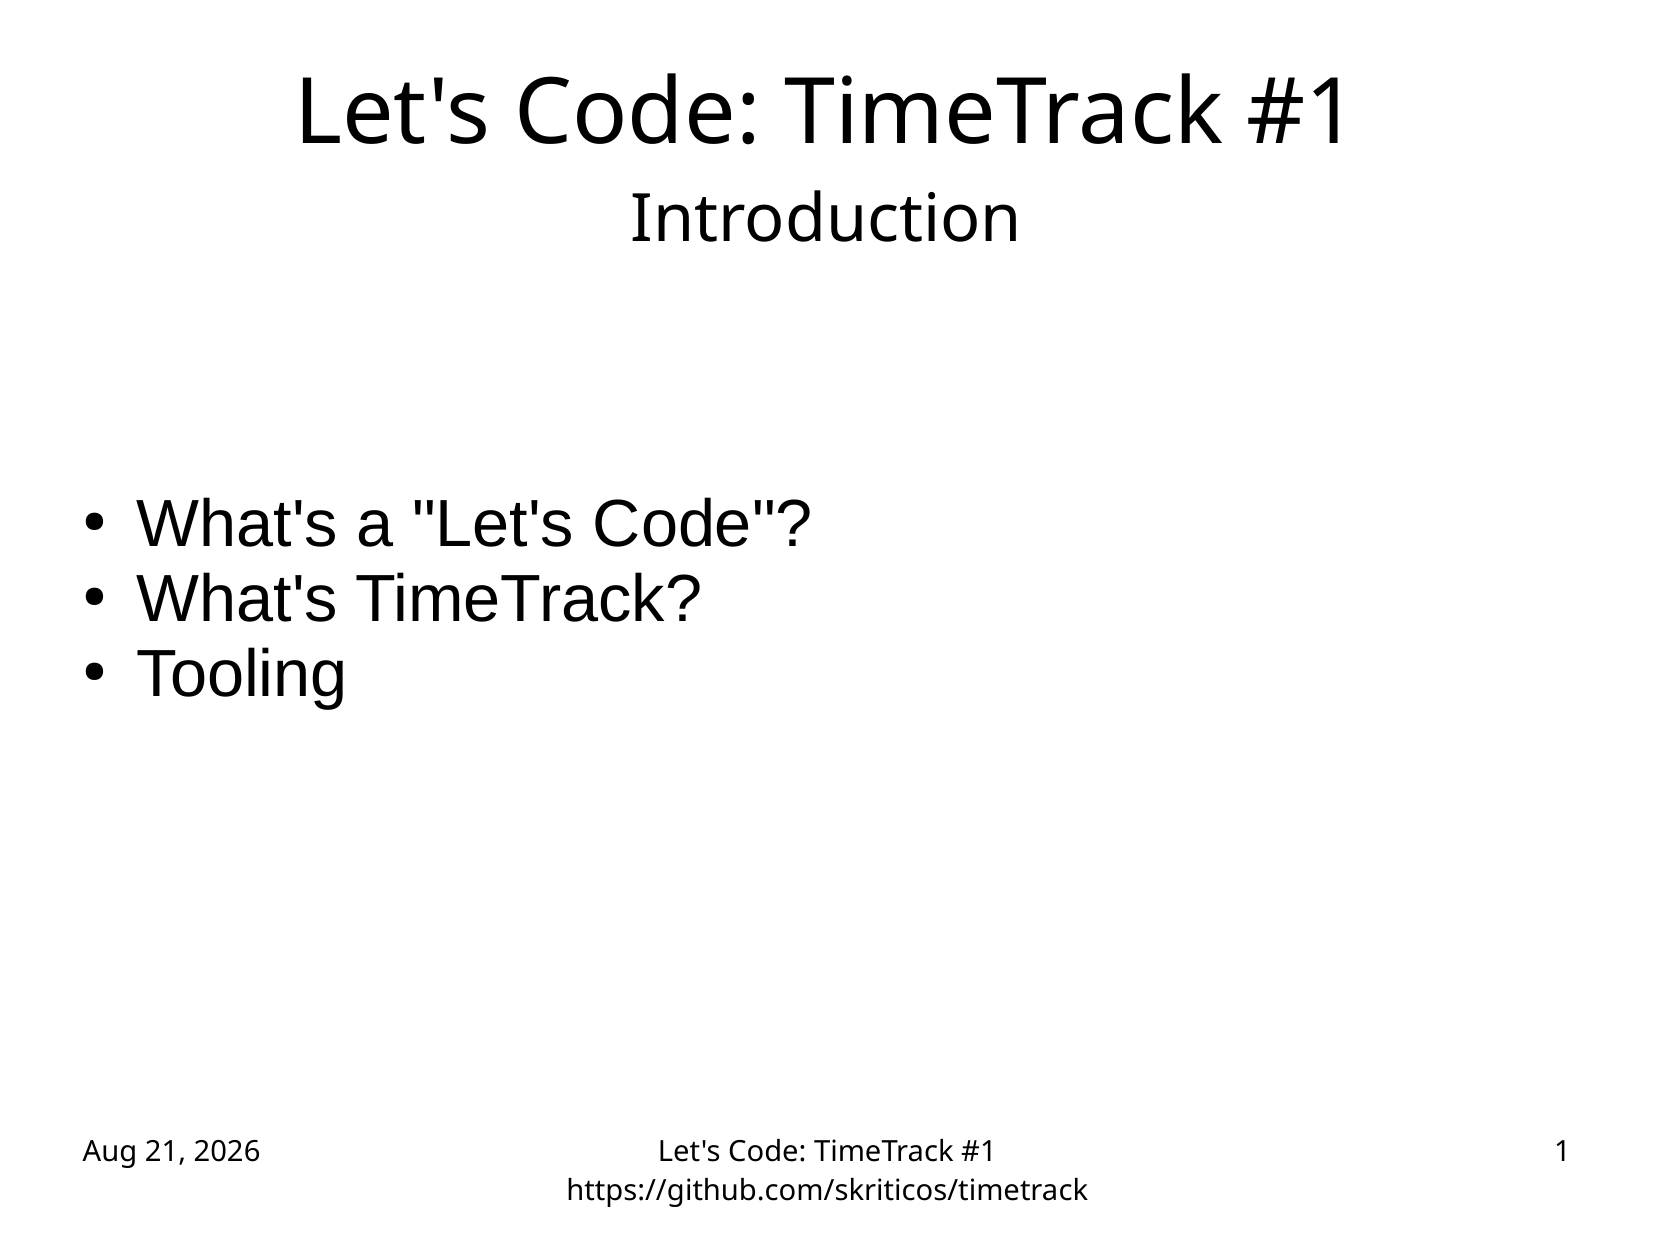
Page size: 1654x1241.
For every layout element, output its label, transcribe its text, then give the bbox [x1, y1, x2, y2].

subtitle What's a "Let's Code"? What's TimeTrack? Tooling [82, 438, 1571, 1169]
title Let's Code: TimeTrack #1 Introduction [82, 49, 1571, 257]
